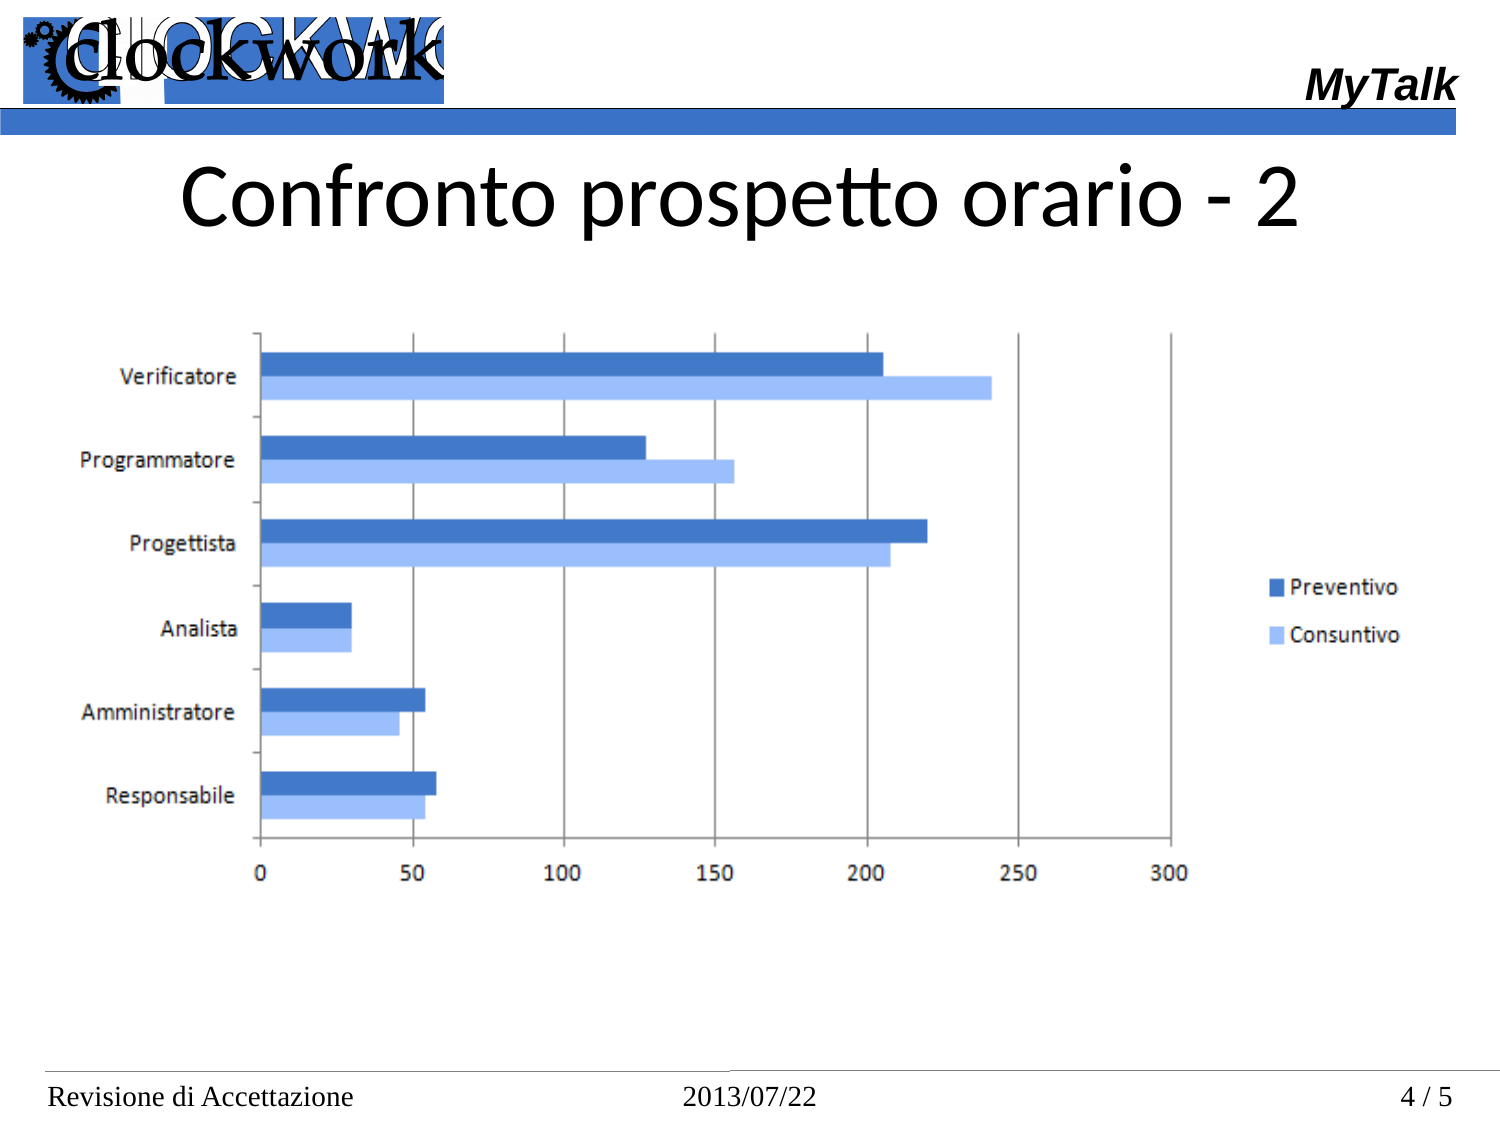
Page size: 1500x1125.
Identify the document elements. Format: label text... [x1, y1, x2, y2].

picture [0, 109, 1456, 135]
text_box Confronto prospetto orario - 2 [117, 135, 1366, 273]
picture [45, 329, 1441, 916]
picture [23, 17, 444, 104]
